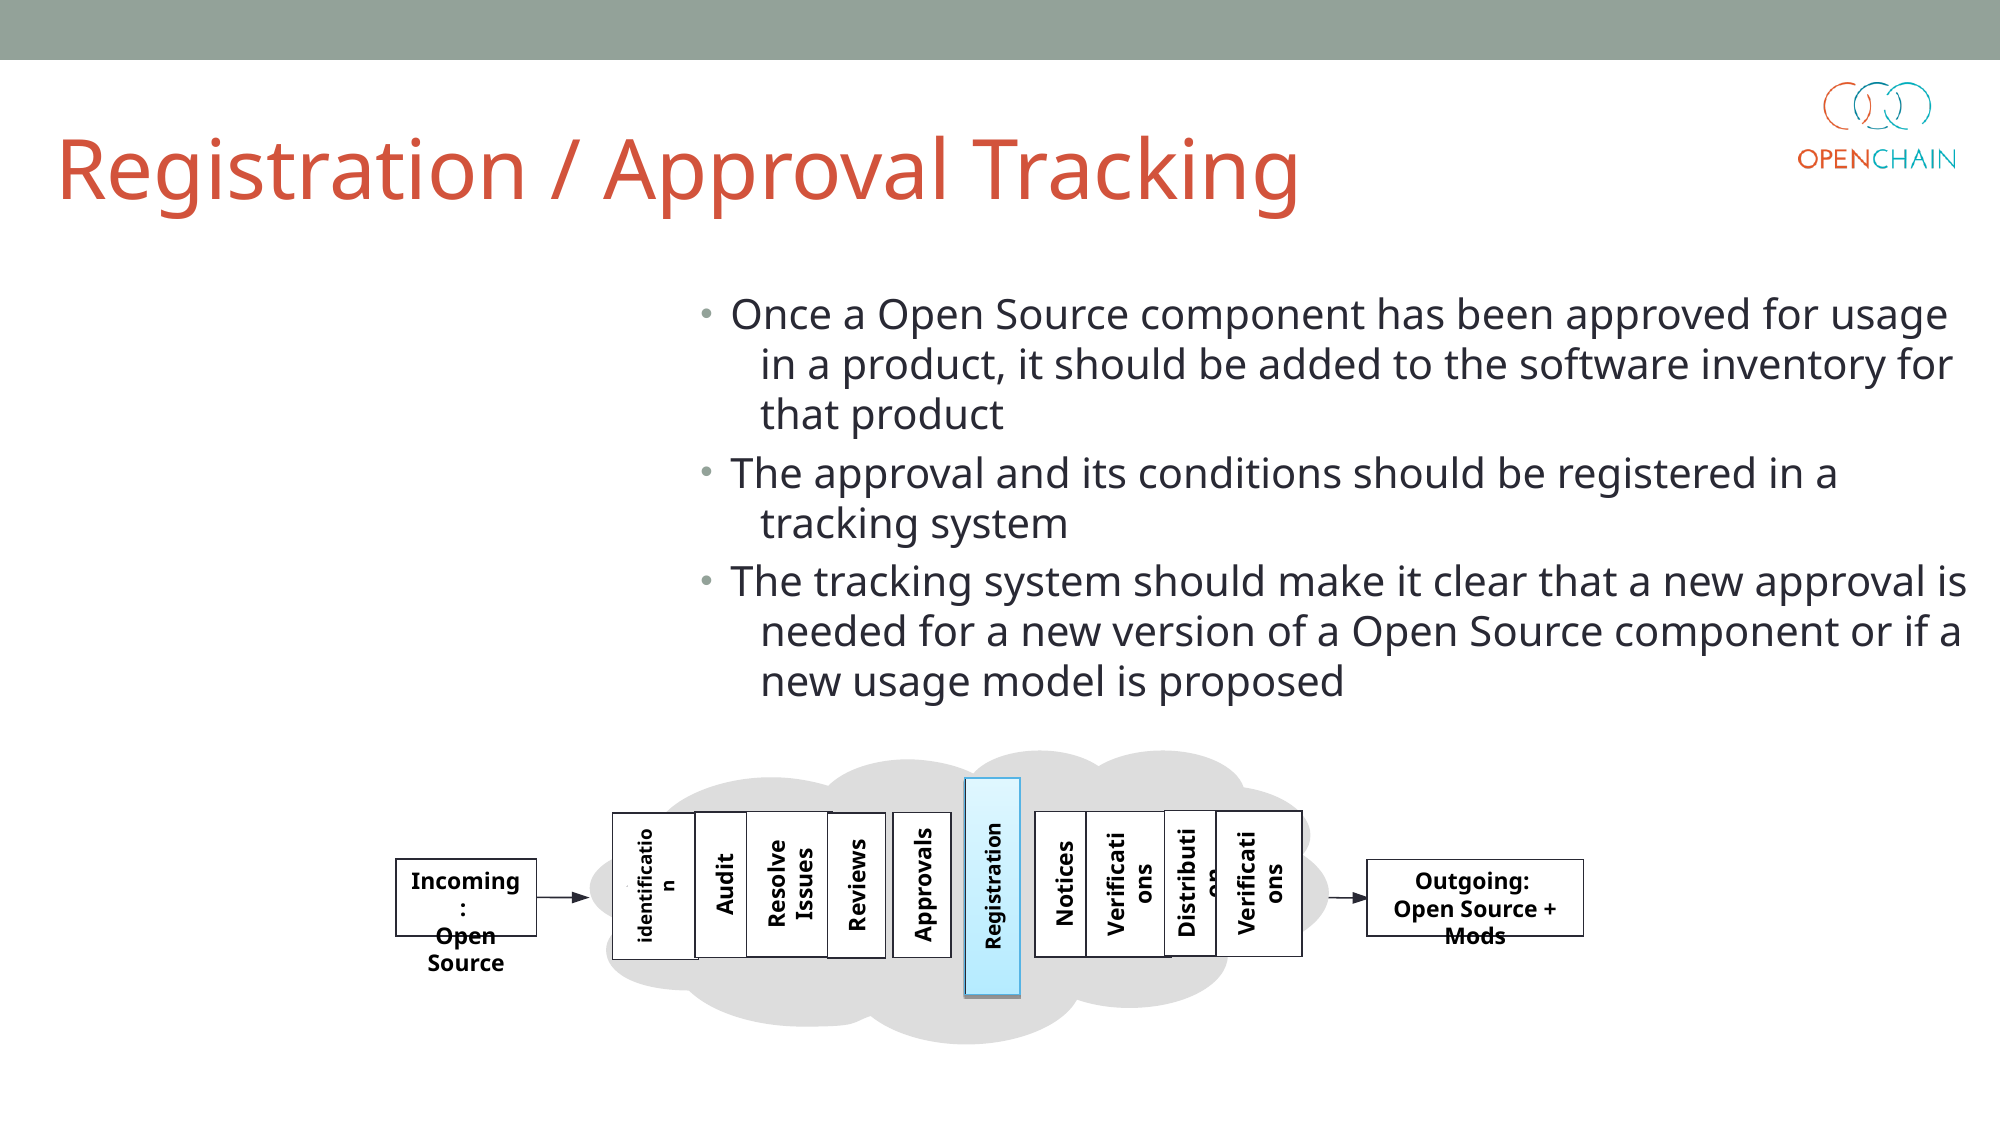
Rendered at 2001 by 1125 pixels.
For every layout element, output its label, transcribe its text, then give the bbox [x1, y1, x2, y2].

text_box Once a Open Source component has been approved for usage in a product, it should be added to the software inventory for that product The approval and its conditions should be registered in a tracking system The tracking system should make it clear that a new approval is needed for a new version of a Open Source component or if a new usage model is proposed [659, 259, 2000, 759]
text_box Distribution [1165, 811, 1216, 956]
text_box [589, 858, 613, 918]
text_box [1302, 814, 1329, 933]
text_box Outgoing: Open Source + Mods [1367, 859, 1584, 936]
text_box Resolve Issues [746, 812, 832, 957]
text_box Verifications [1086, 812, 1172, 957]
text_box identification [613, 813, 698, 959]
text_box Notices [1035, 812, 1086, 957]
text_box Verifications [1216, 811, 1302, 956]
text_box Registration / Approval Tracking [40, 85, 1840, 247]
text_box Audit [695, 812, 746, 957]
text_box Registration [965, 778, 1020, 994]
text_box [606, 750, 1299, 1045]
text_box Approvals [893, 813, 951, 958]
text_box Incoming: Open Source [396, 859, 536, 936]
text_box Reviews [827, 813, 885, 958]
